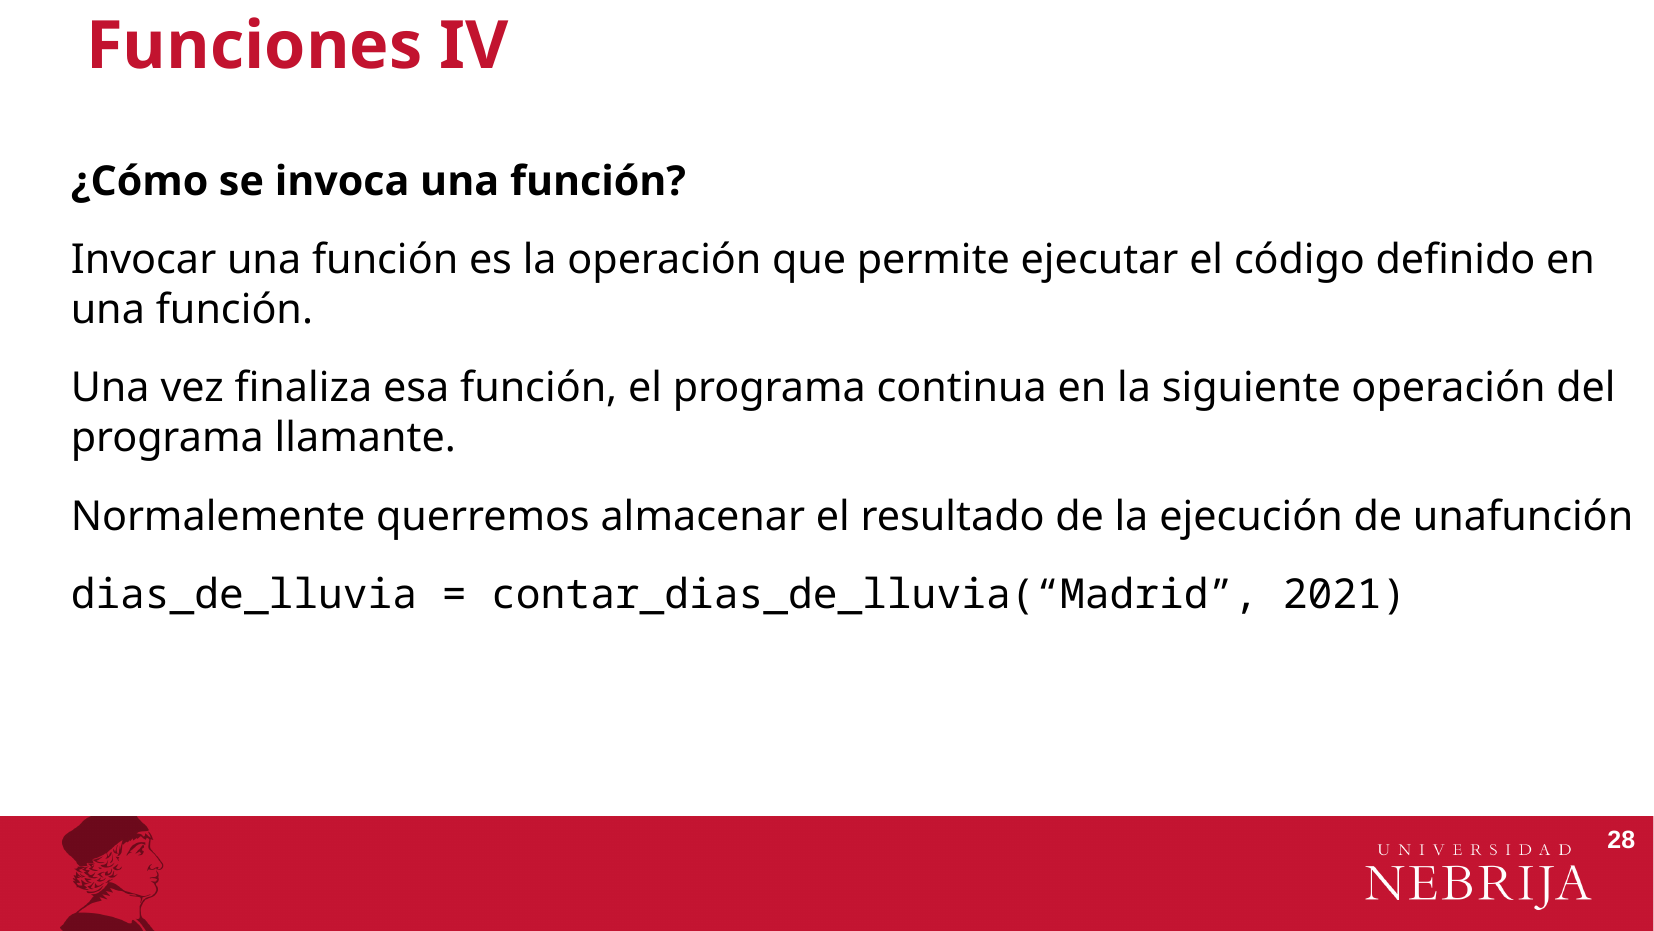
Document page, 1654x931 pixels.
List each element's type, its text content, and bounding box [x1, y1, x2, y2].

text_box Funciones IV [0, 3, 1650, 75]
picture [0, 826, 1654, 931]
list ¿Cómo se invoca una función? Invocar una función es la operación que permite ejecutar el código definido en una función. Una vez finaliza esa función, el programa continua en la siguiente operación del programa llamante. Normalemente querremos almacenar el resultado de la ejecución de unafunción dias_de_lluvia = contar_dias_de_lluvia(“Madrid”, 2021) [0, 75, 1654, 826]
